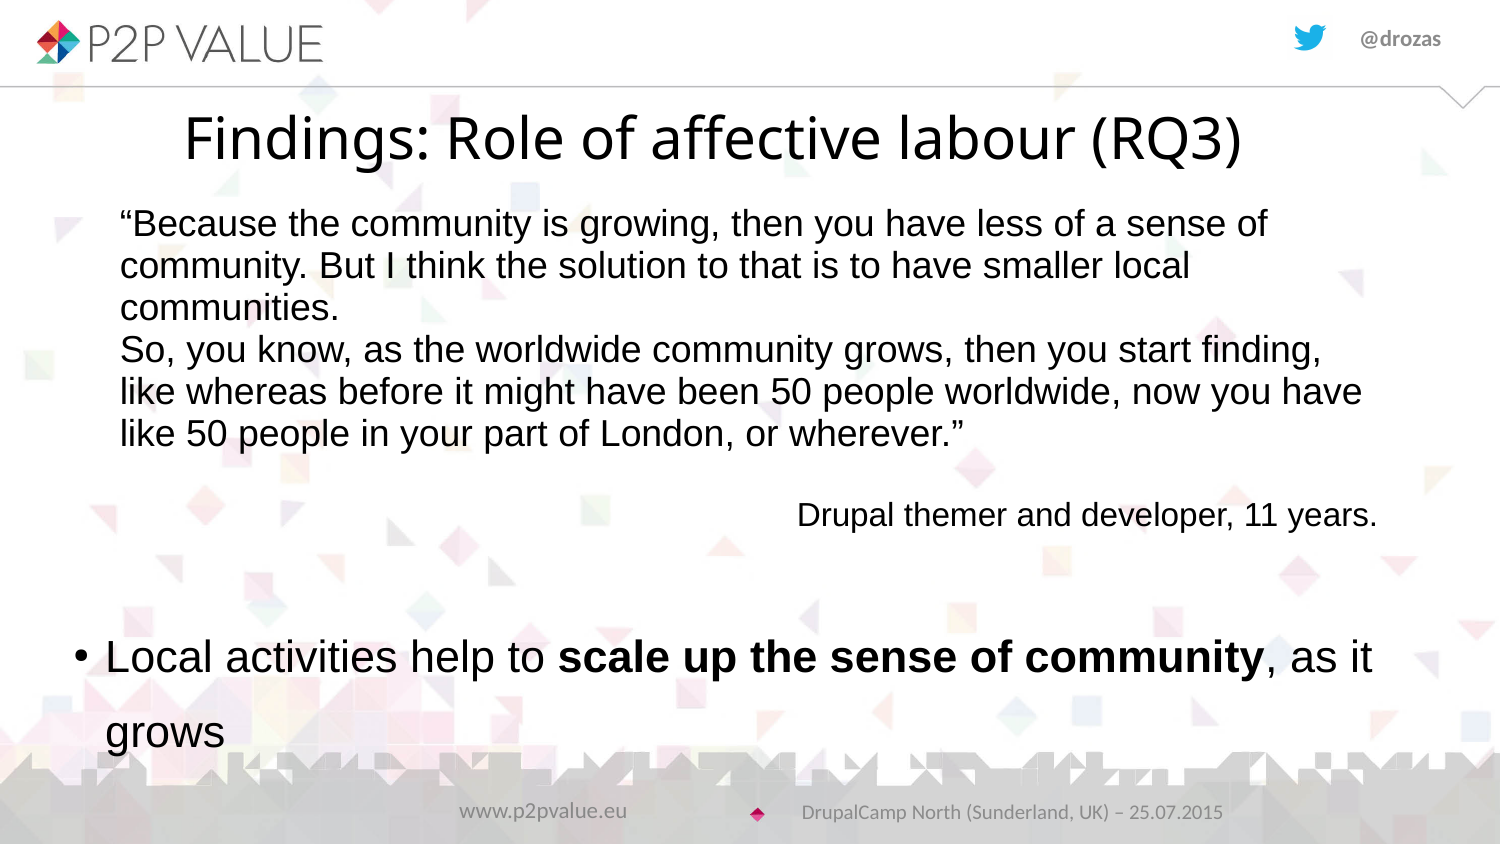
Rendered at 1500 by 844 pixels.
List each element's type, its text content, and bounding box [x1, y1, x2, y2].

text_box www.p2pvalue.eu [453, 789, 672, 829]
picture [0, 0, 1500, 844]
text_box “Because the community is growing, then you have less of a sense of community. But I think the solution to that is to have smaller local communities. So, you know, as the worldwide community grows, then you start finding, like whereas before it might have been 50 people worldwide, now you have like 50 people in your part of London, or wherever.” Drupal themer and developer, 11 years. [105, 195, 1394, 600]
text_box @drozas [1333, 15, 1455, 60]
text_box Local activities help to scale up the sense of community, as it grows [60, 600, 1426, 766]
text_box DrupalCamp North (Sunderland, UK) – 25.07.2015 [788, 788, 1481, 834]
title Findings: Role of affective labour (RQ3) [60, 92, 1366, 181]
